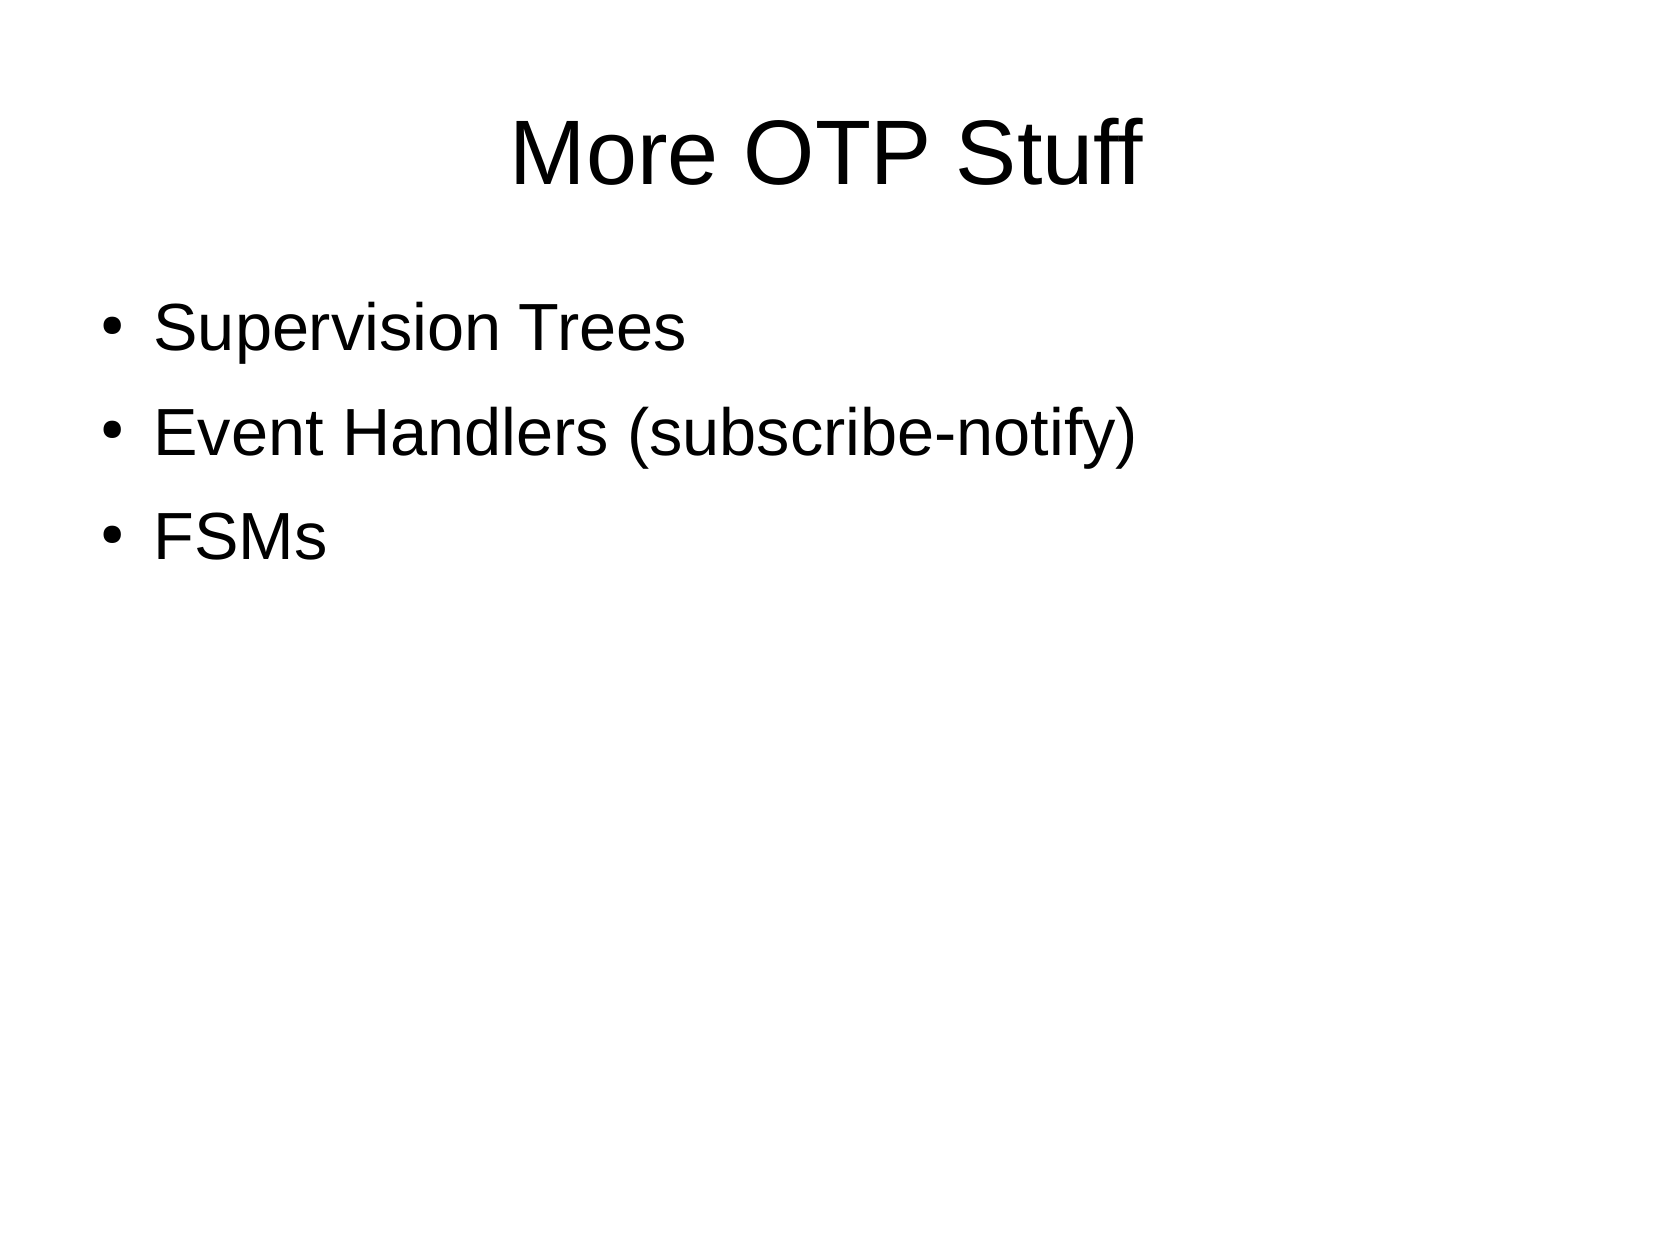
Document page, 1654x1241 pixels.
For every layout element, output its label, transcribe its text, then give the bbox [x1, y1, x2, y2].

title More OTP Stuff [82, 49, 1571, 257]
list Supervision Trees Event Handlers (subscribe-notify) FSMs [82, 290, 1571, 1109]
